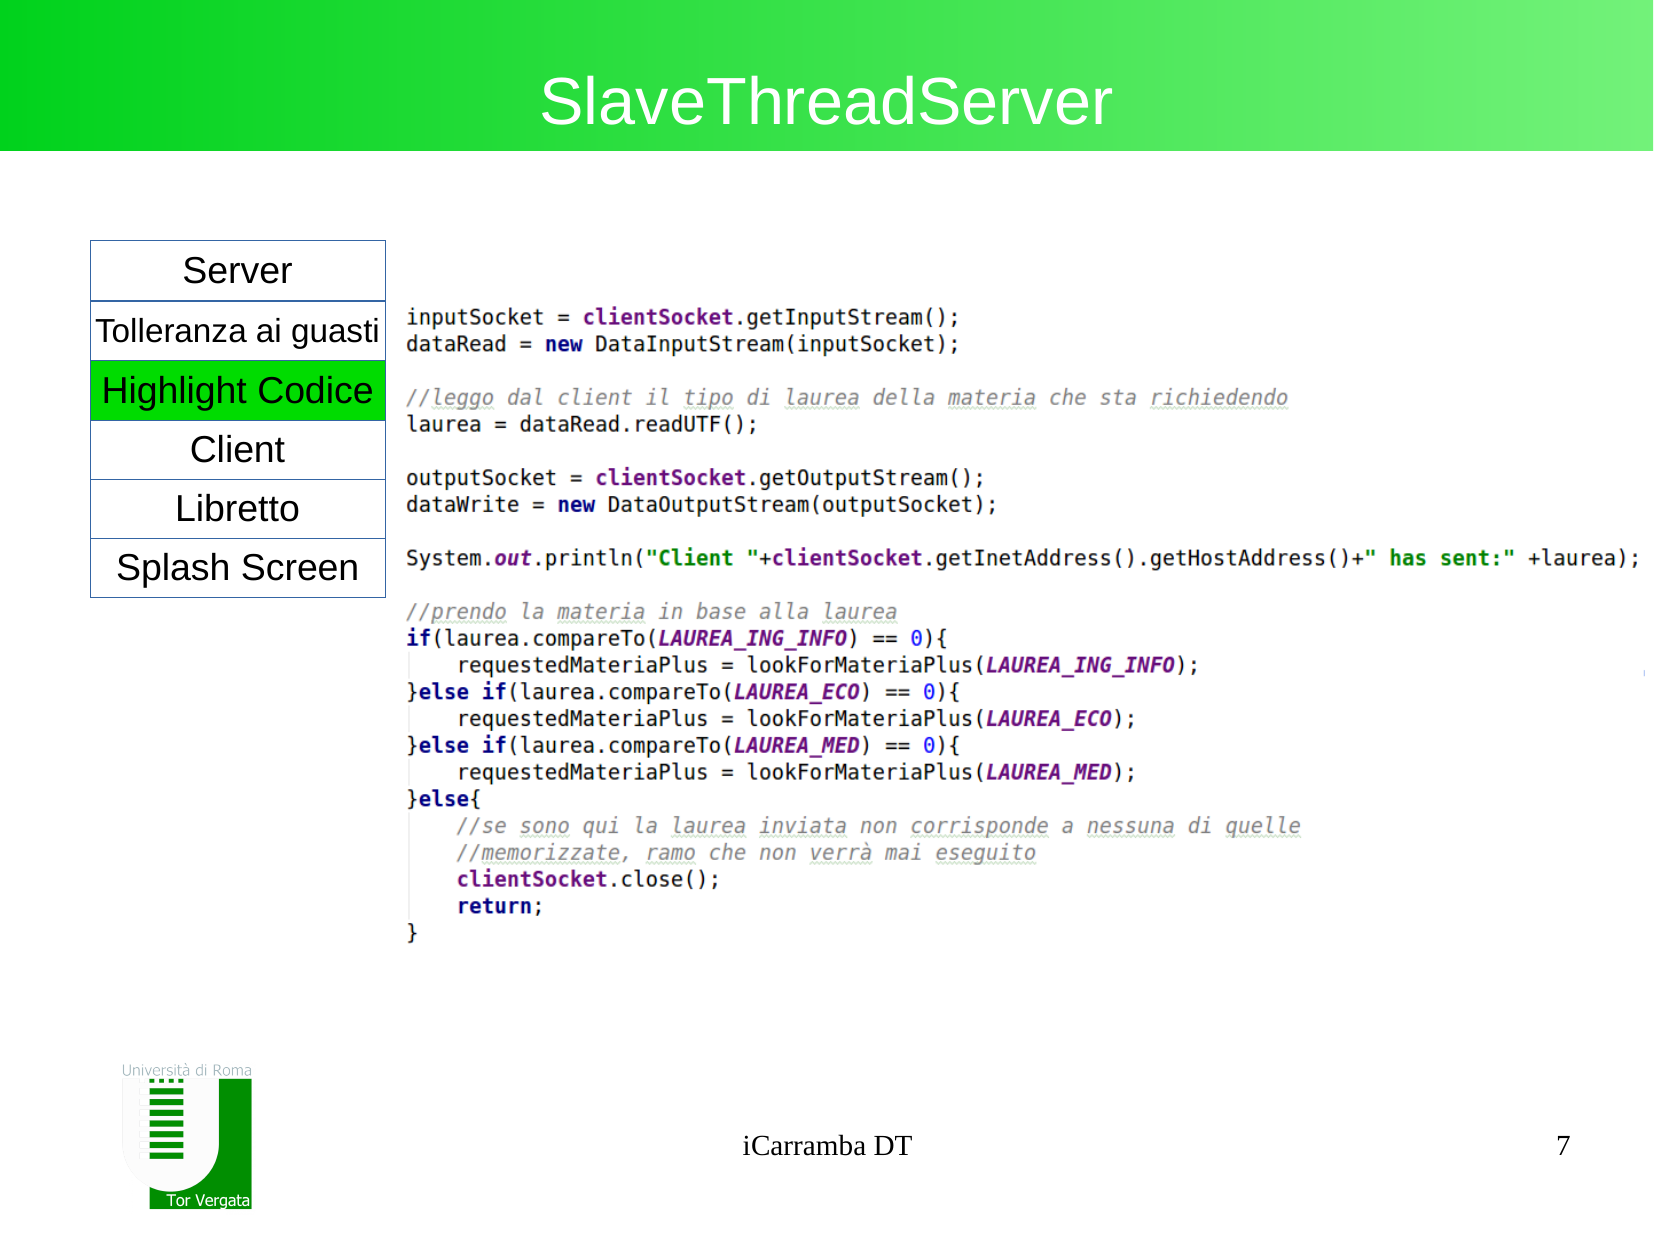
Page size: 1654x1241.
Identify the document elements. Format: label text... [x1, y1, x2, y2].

title SlaveThreadServer [82, 49, 1571, 155]
text_box Splash Screen [90, 538, 386, 598]
text_box Tolleranza ai guasti [90, 301, 386, 360]
text_box Highlight Codice [90, 360, 386, 420]
picture [397, 304, 1645, 950]
text_box Server [90, 240, 386, 301]
text_box Client [90, 420, 386, 479]
text_box Libretto [90, 479, 386, 538]
picture [120, 1061, 256, 1215]
